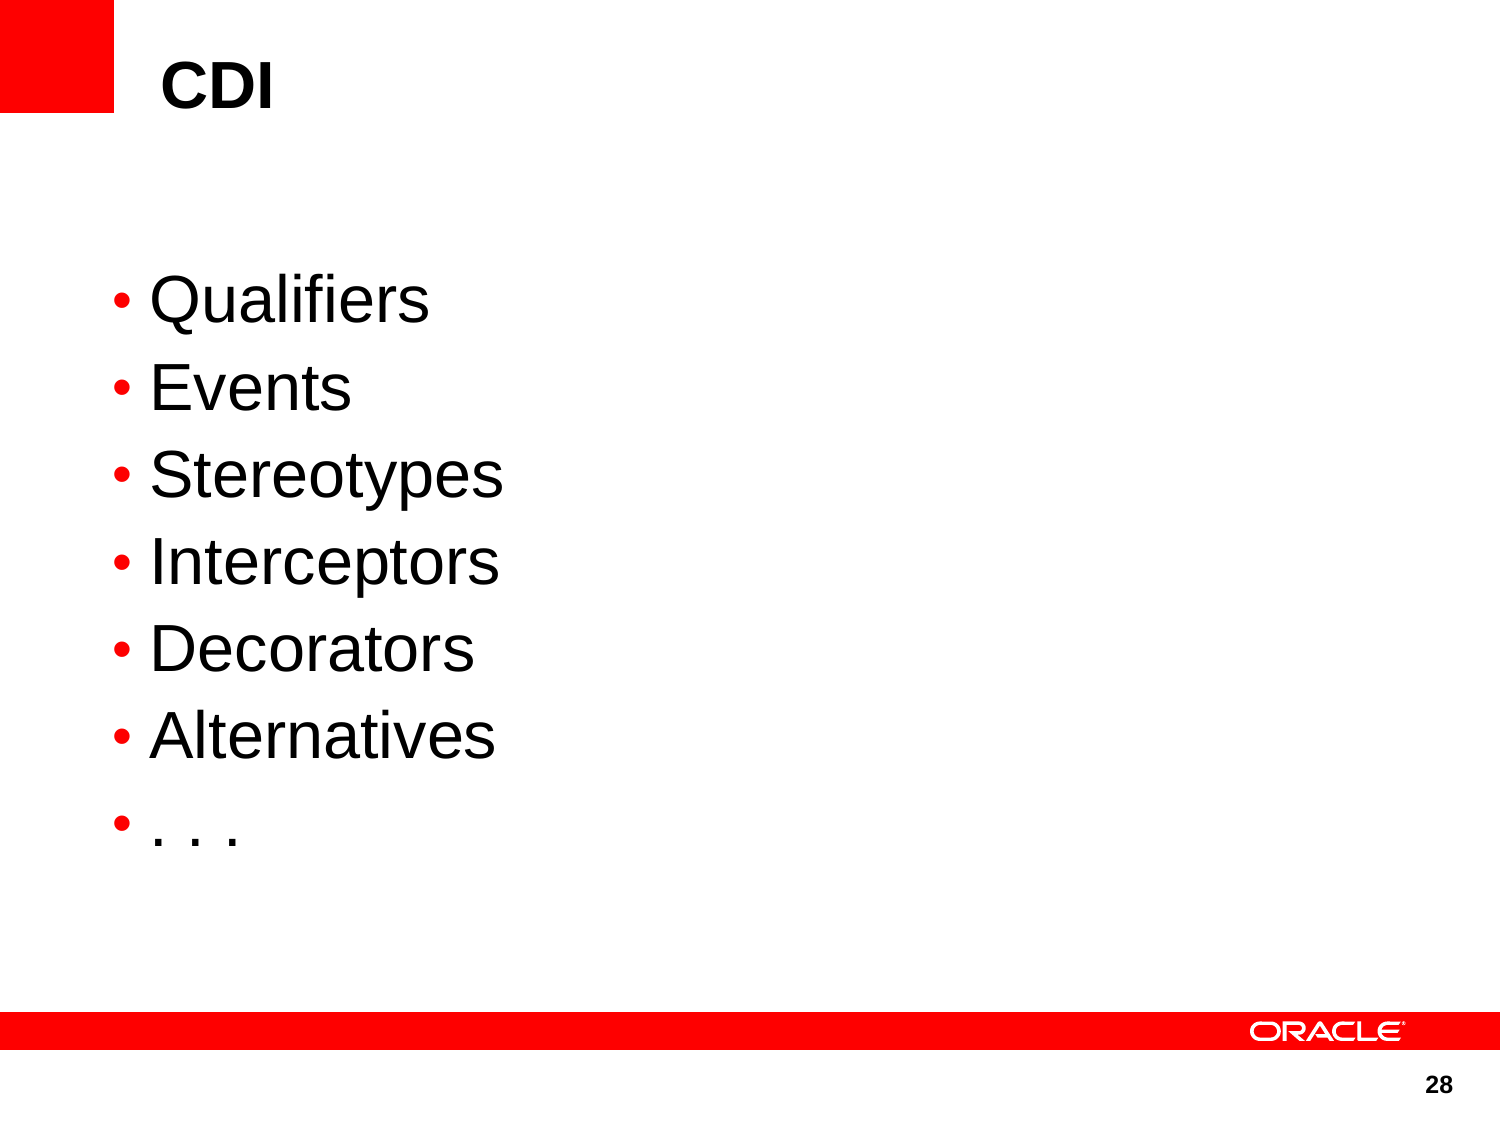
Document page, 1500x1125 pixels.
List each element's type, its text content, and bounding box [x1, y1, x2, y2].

picture [0, 0, 114, 113]
picture [0, 1012, 1500, 1050]
title CDI [145, 8, 1390, 164]
list Qualifiers Events Stereotypes Interceptors Decorators Alternatives . . . [112, 262, 1349, 1005]
